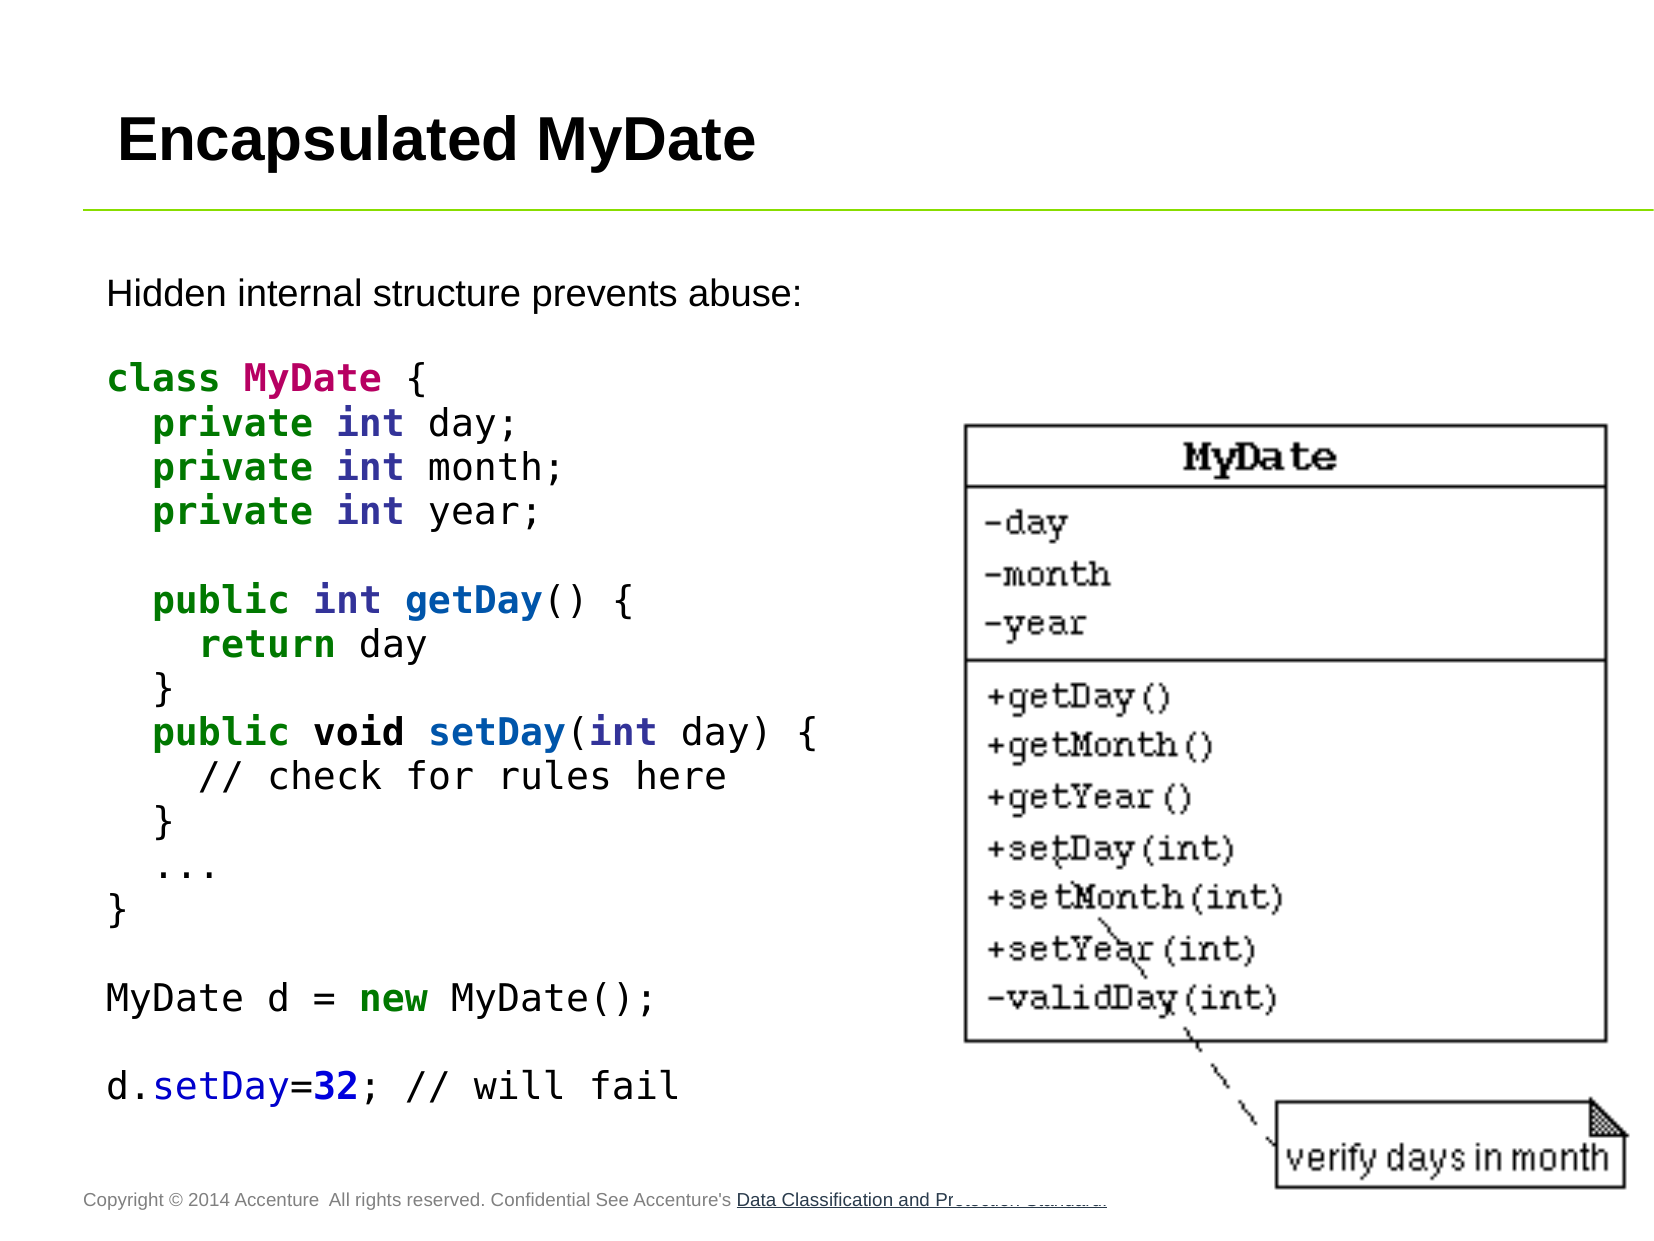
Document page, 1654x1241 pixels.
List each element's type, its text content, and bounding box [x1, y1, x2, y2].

title Encapsulated MyDate [81, 68, 1654, 211]
list Hidden internal structure prevents abuse: class MyDate { private int day; private int month; private int year; public int getDay() { return day } public void setDay(int day) { // check for rules here } ... } MyDate d = new MyDate(); d.setDay=32; // will fail [47, 271, 1016, 1158]
picture [953, 413, 1642, 1205]
